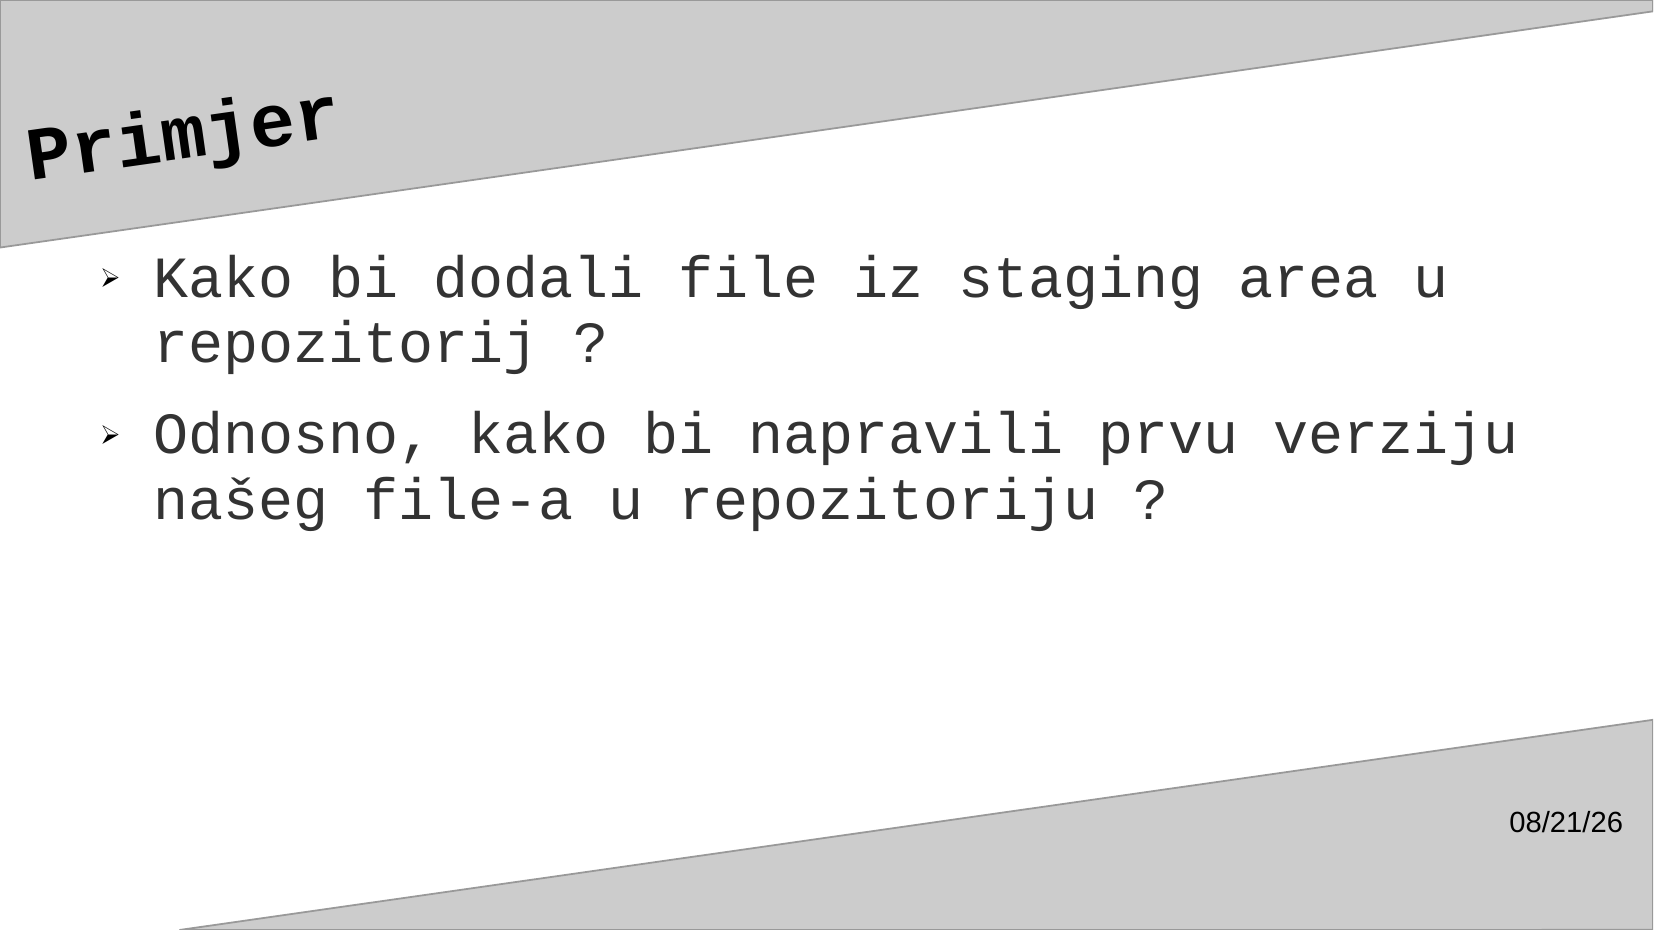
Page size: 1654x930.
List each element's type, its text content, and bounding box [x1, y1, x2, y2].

list Kako bi dodali file iz staging area u repozitorij ? Odnosno, kako bi napravili prvu verziju našeg file-a u repozitoriju ? [82, 248, 1538, 788]
title Primjer [16, 0, 1501, 239]
